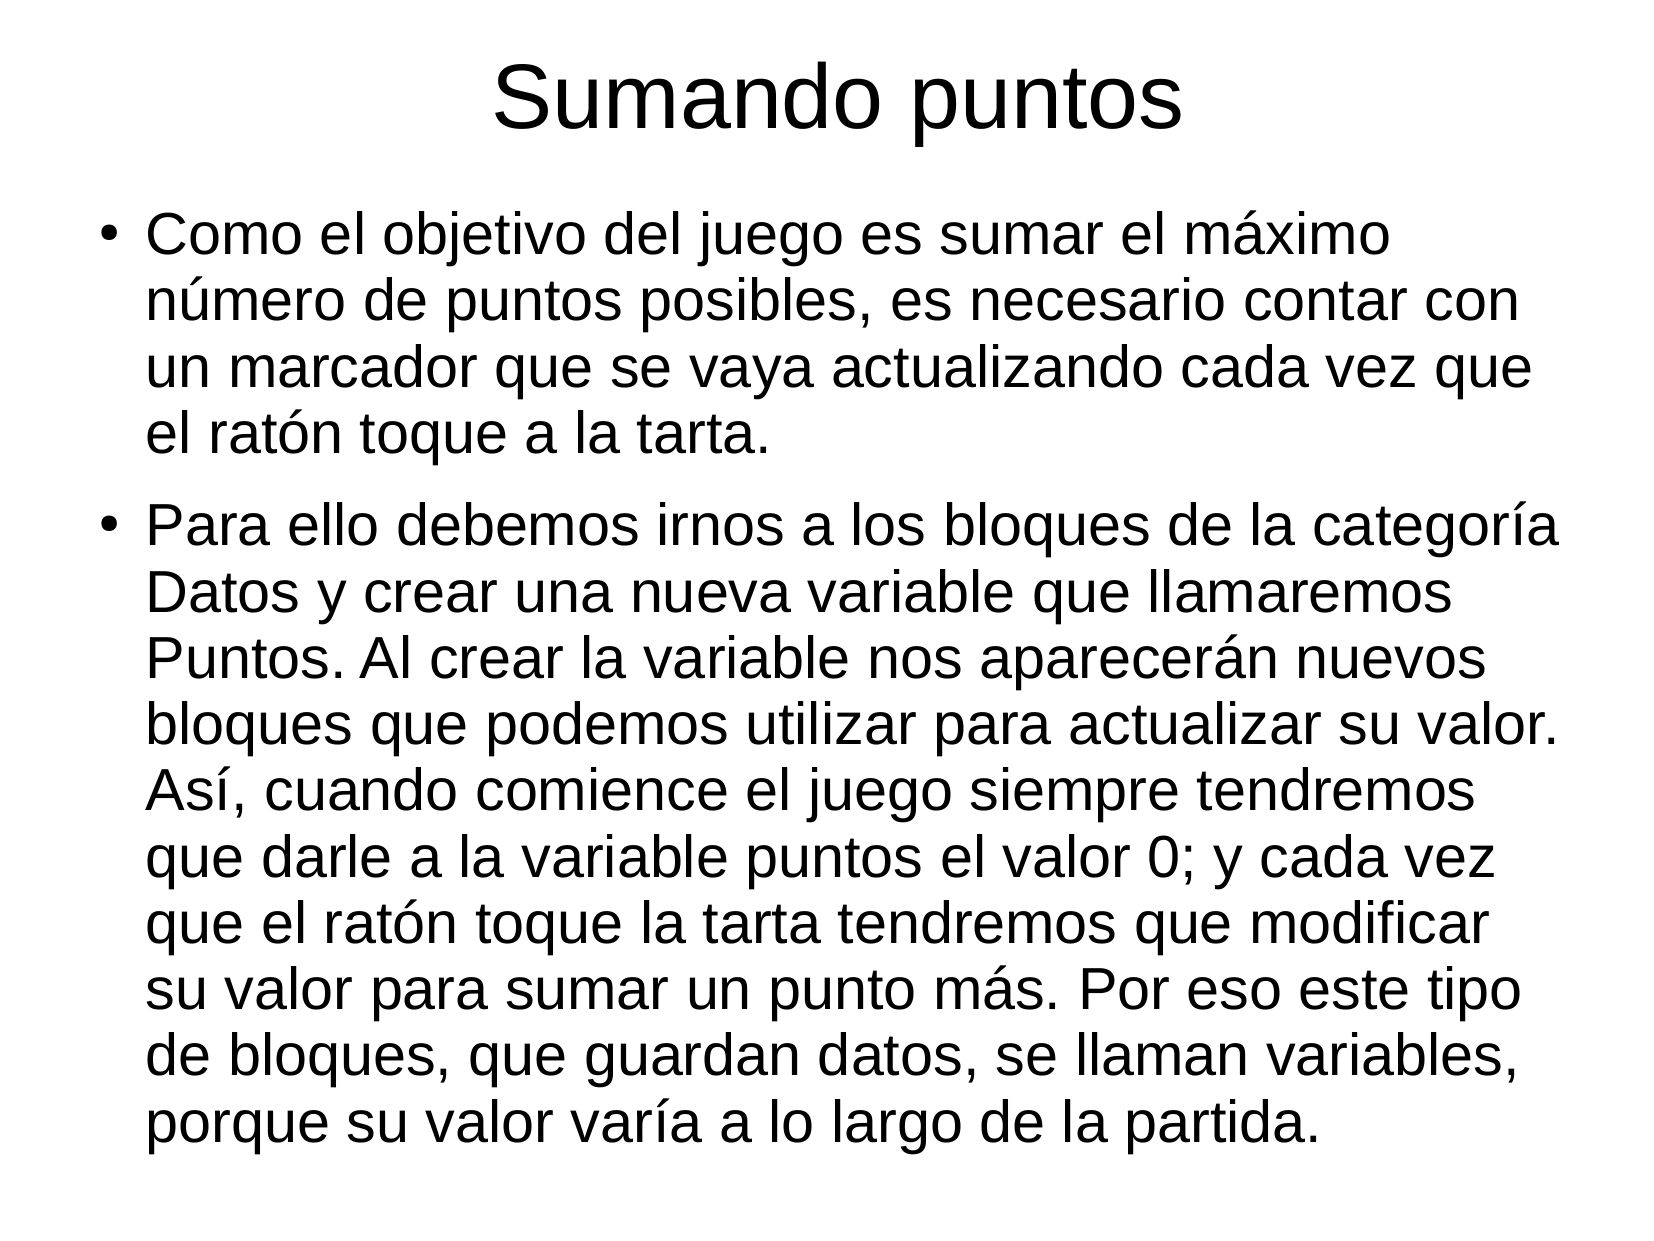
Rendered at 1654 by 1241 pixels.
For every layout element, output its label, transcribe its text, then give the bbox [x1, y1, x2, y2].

title Sumando puntos [94, 0, 1583, 201]
list Como el objetivo del juego es sumar el máximo número de puntos posibles, es necesario contar con un marcador que se vaya actualizando cada vez que el ratón toque a la tarta. Para ello debemos irnos a los bloques de la categoría Datos y crear una nueva variable que llamaremos Puntos. Al crear la variable nos aparecerán nuevos bloques que podemos utilizar para actualizar su valor. Así, cuando comience el juego siempre tendremos que darle a la variable puntos el valor 0; y cada vez que el ratón toque la tarta tendremos que modificar su valor para sumar un punto más. Por eso este tipo de bloques, que guardan datos, se llaman variables, porque su valor varía a lo largo de la partida. [82, 200, 1571, 1182]
